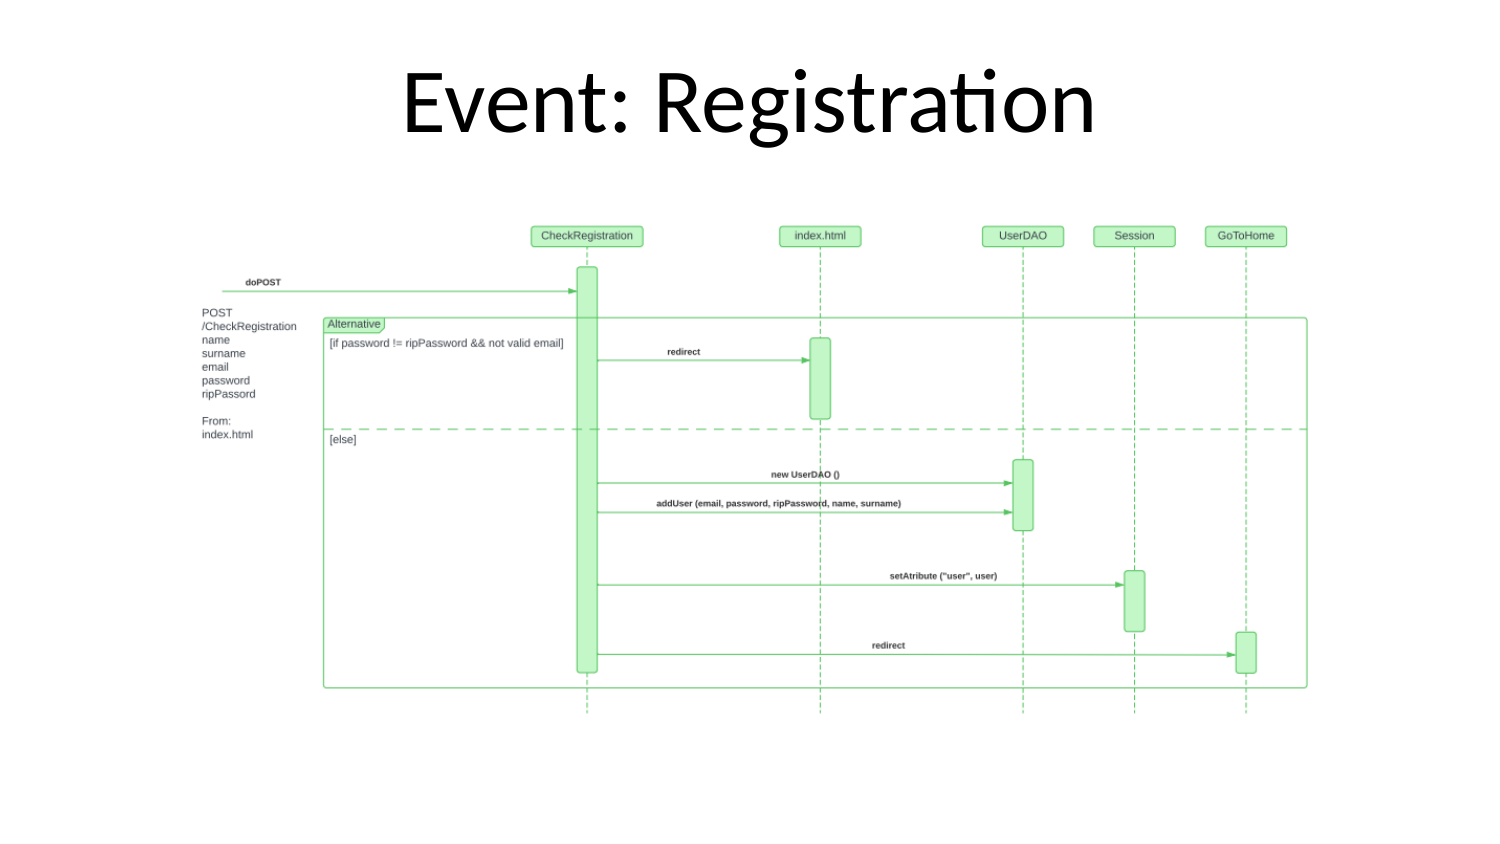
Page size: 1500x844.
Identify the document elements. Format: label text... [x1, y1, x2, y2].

picture [187, 176, 1331, 788]
title Event: Registration [75, 33, 1426, 158]
